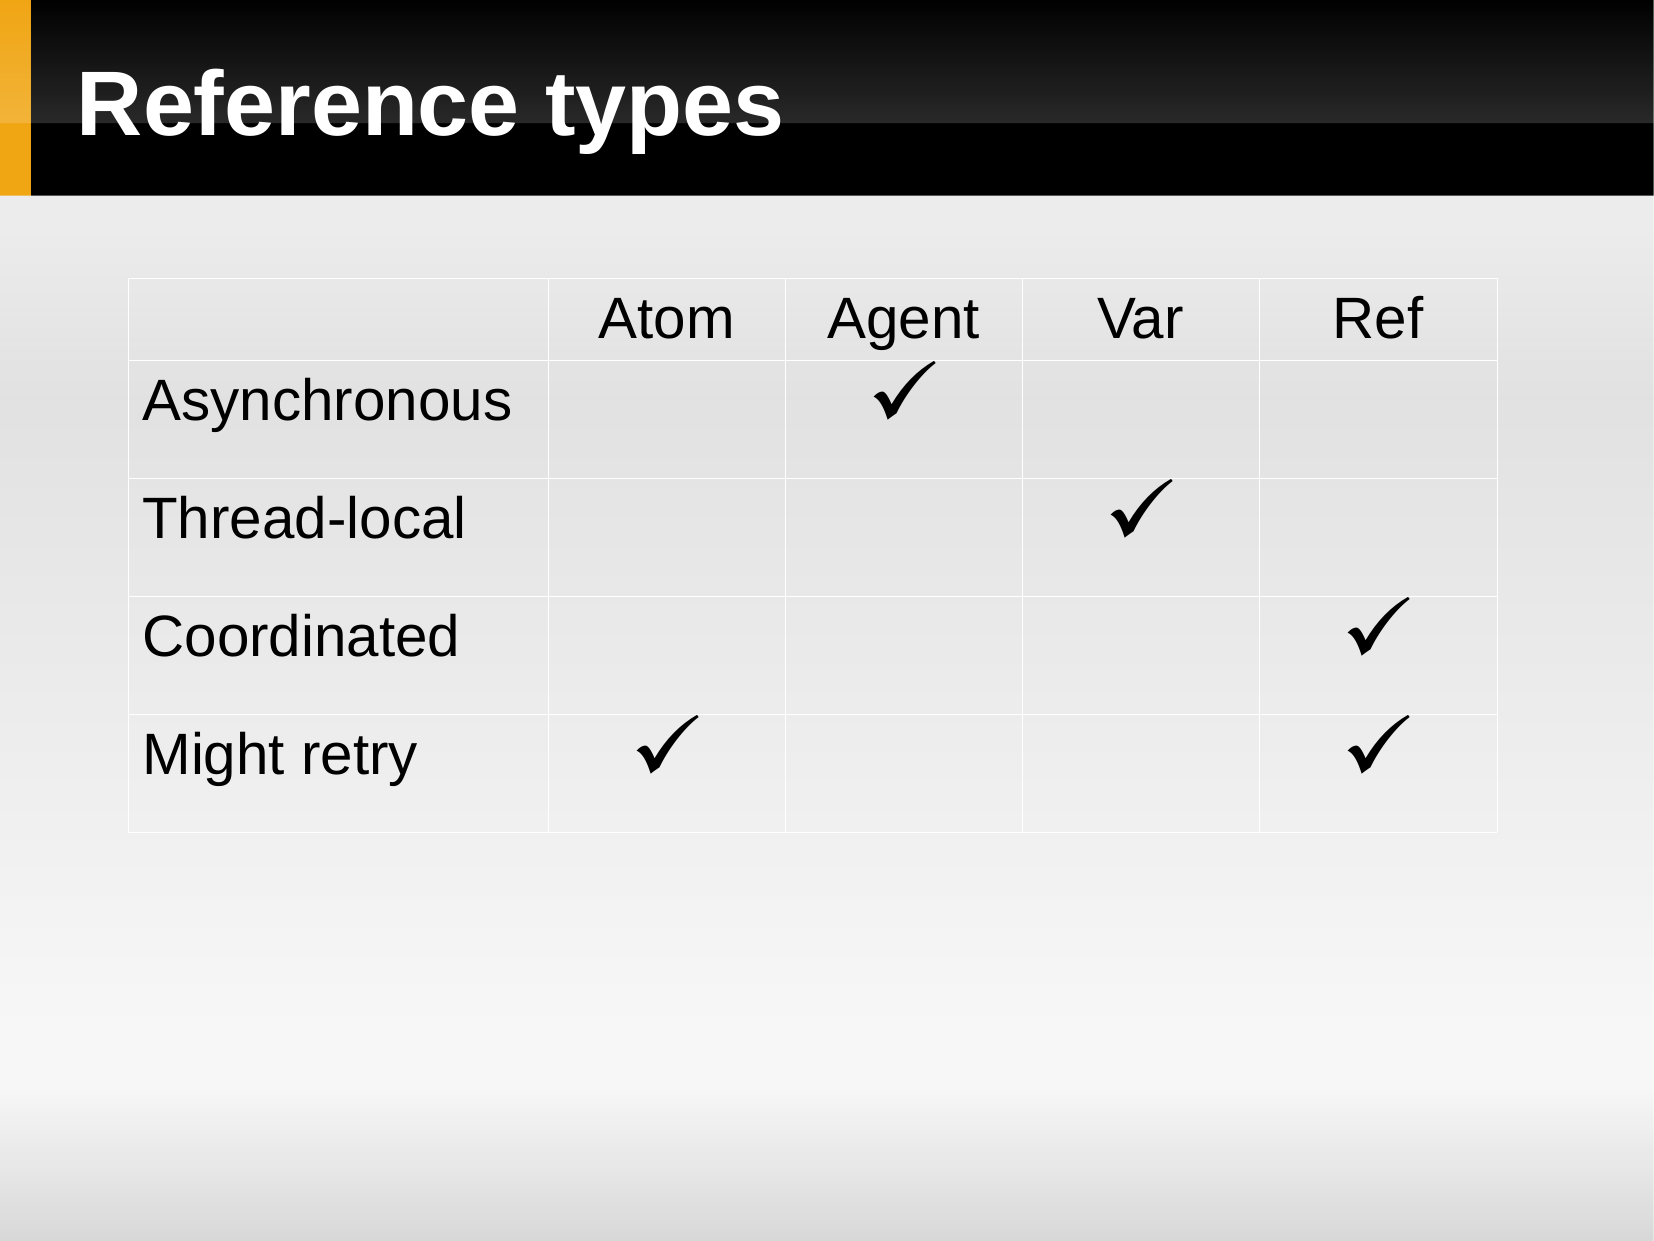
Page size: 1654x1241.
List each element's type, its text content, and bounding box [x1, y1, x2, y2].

table_cell  [549, 715, 785, 832]
table_cell  [786, 361, 1022, 478]
table_cell [549, 479, 785, 596]
table_cell [1260, 479, 1497, 596]
table_cell [549, 361, 785, 478]
table_cell [1023, 715, 1259, 832]
table_cell [1260, 361, 1497, 478]
table_cell [1023, 597, 1259, 714]
table_cell Thread-local [129, 479, 548, 596]
table_cell [786, 479, 1022, 596]
title Reference types [76, 0, 1565, 208]
table_cell [549, 597, 785, 714]
table_header Var [1023, 279, 1259, 360]
table_cell Asynchronous [129, 361, 548, 478]
picture [0, 0, 1654, 1241]
table_cell  [1023, 479, 1259, 596]
table_header Ref [1260, 279, 1497, 360]
table_header Atom [549, 279, 785, 360]
table_cell Coordinated [129, 597, 548, 714]
table_header [129, 279, 548, 360]
table_cell  [1260, 597, 1497, 714]
table_cell [786, 597, 1022, 714]
table_header Agent [786, 279, 1022, 360]
table_cell [786, 715, 1022, 832]
table_cell  [1260, 715, 1497, 832]
table_cell Might retry [129, 715, 548, 832]
table_cell [1023, 361, 1259, 478]
